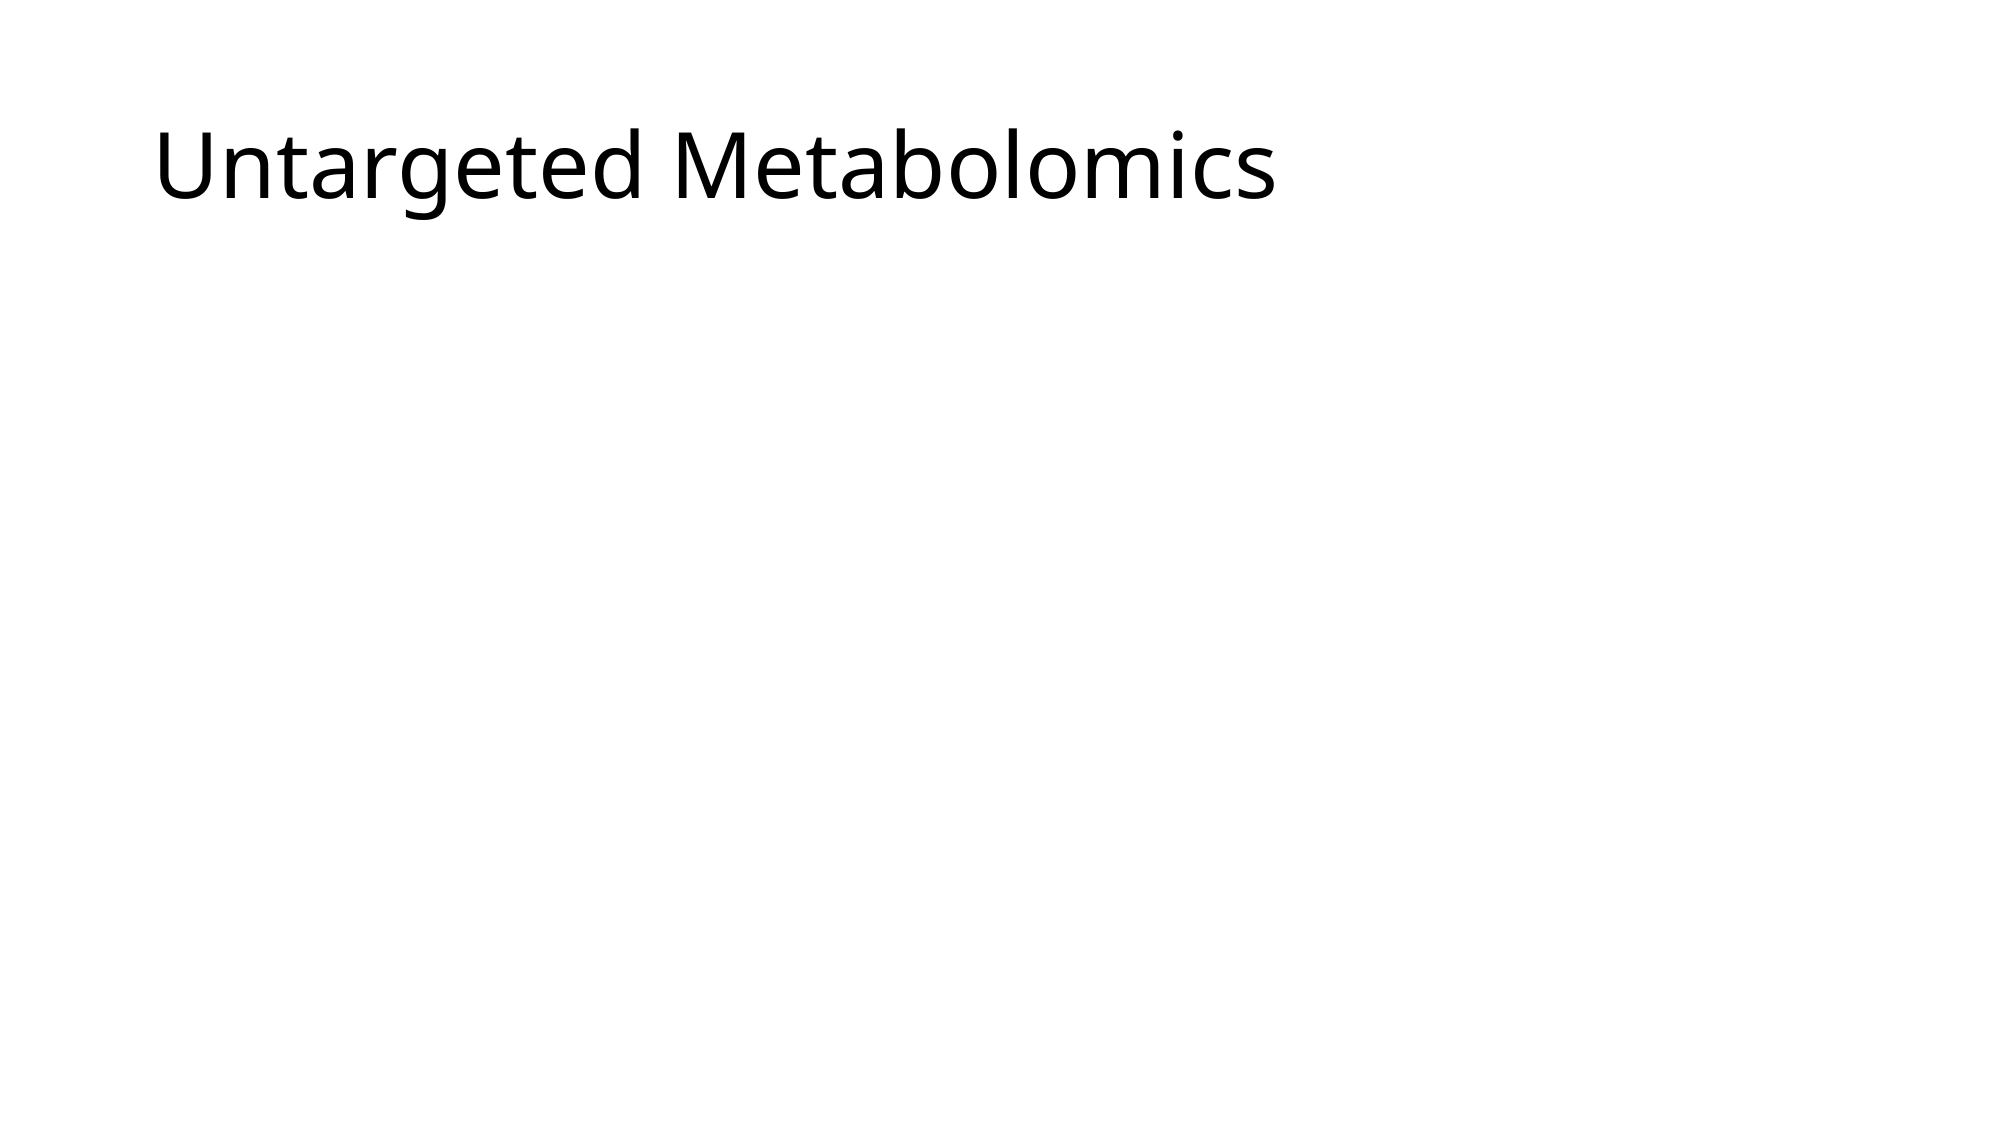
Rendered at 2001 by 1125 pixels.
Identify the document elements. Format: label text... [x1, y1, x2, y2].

title Untargeted Metabolomics [137, 59, 1863, 278]
